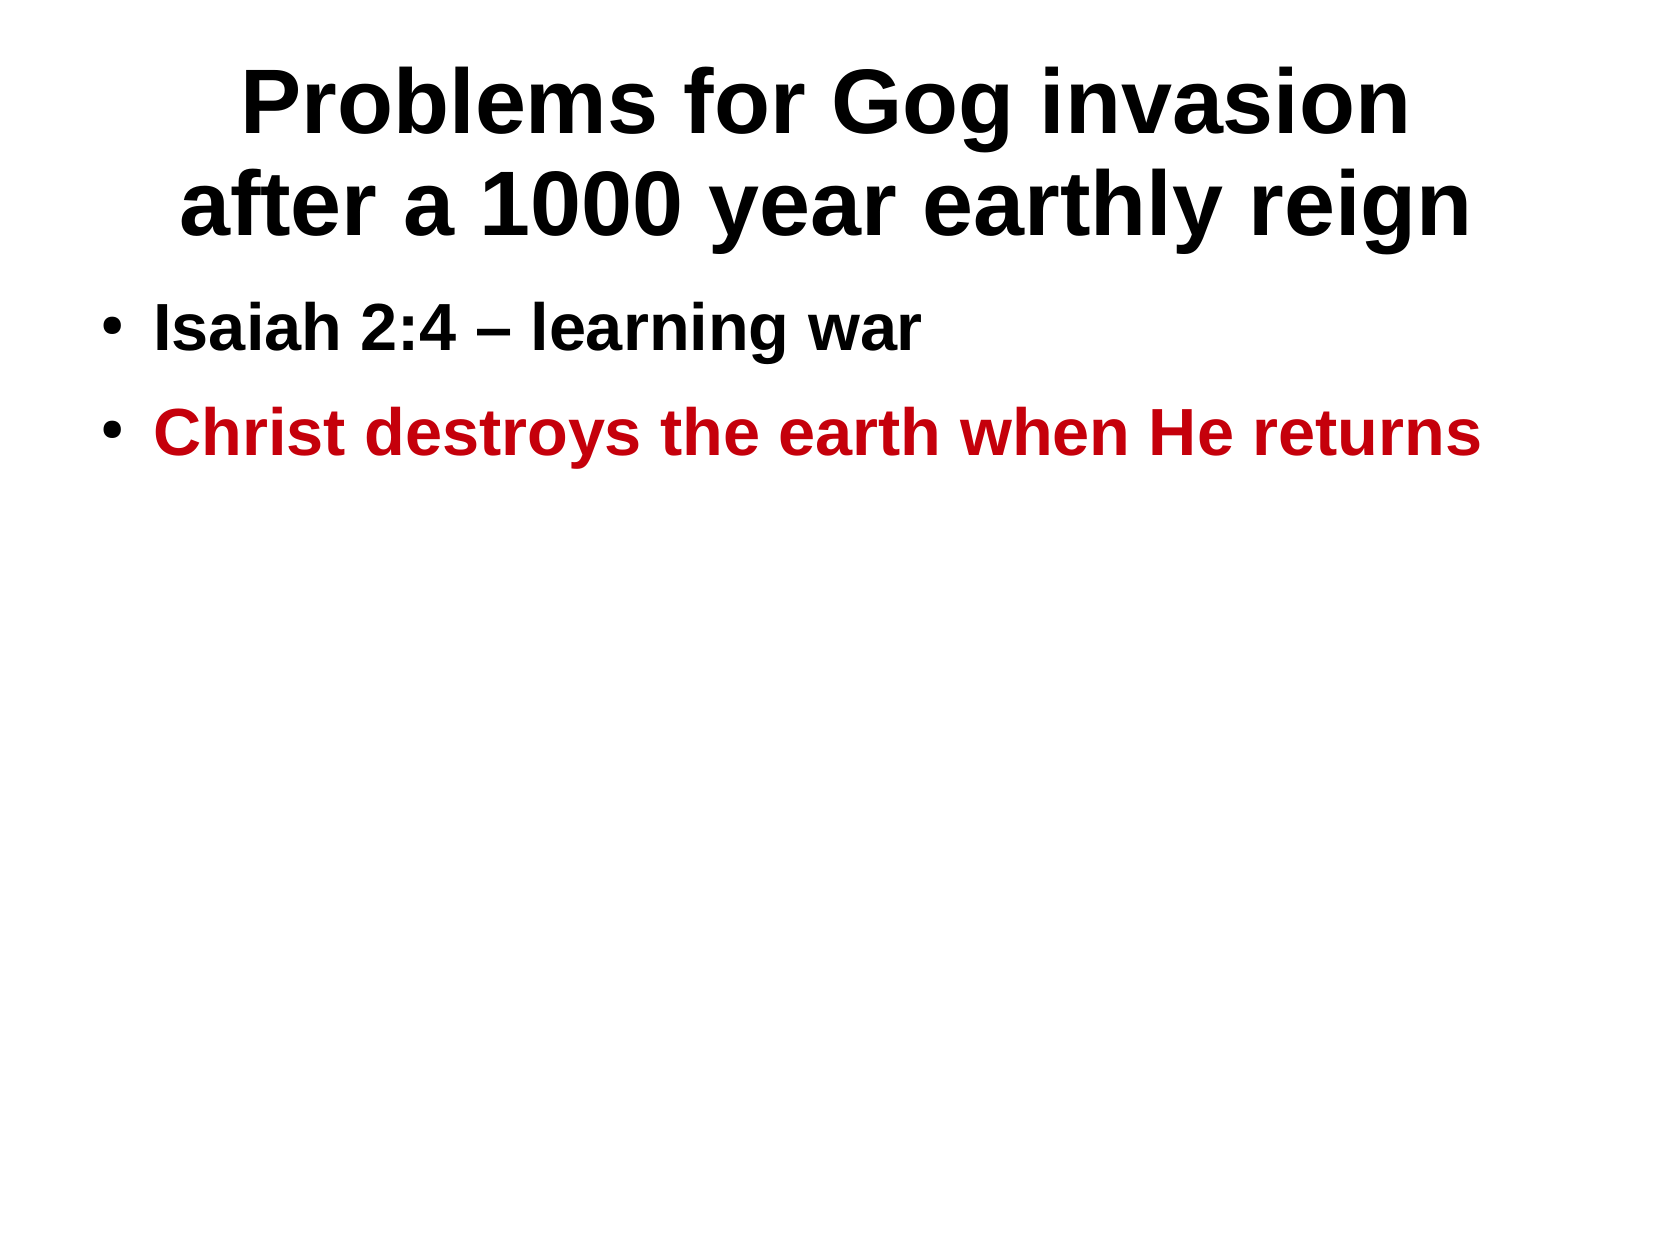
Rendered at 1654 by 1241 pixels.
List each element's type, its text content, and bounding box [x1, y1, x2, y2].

list Isaiah 2:4 – learning war Christ destroys the earth when He returns [82, 290, 1571, 1109]
title Problems for Gog invasion after a 1000 year earthly reign [82, 49, 1571, 257]
